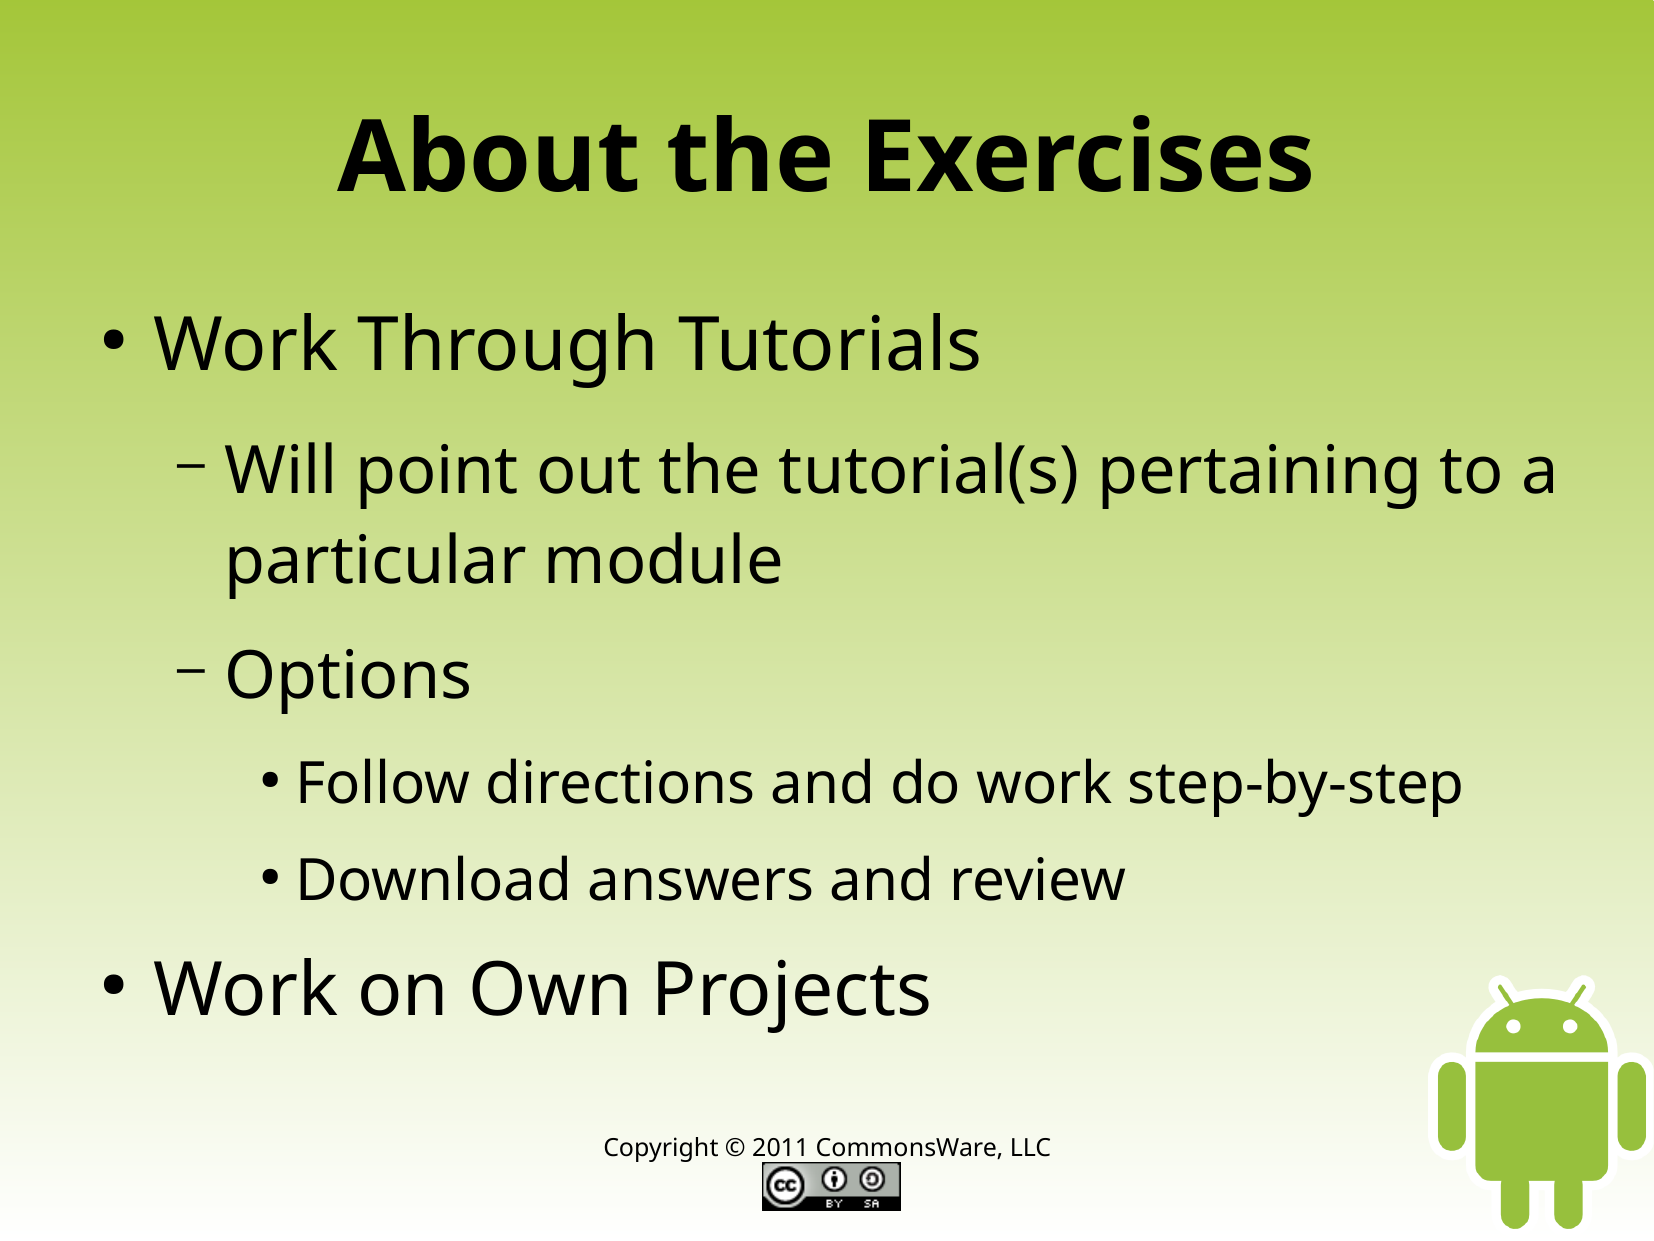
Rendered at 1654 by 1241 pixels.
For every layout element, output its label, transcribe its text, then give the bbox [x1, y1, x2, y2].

picture [1428, 975, 1654, 1238]
list Work Through Tutorials Will point out the tutorial(s) pertaining to a particular module Options Follow directions and do work step-by-step Download answers and review Work on Own Projects [82, 290, 1571, 1109]
title About the Exercises [82, 49, 1571, 257]
picture [762, 1162, 901, 1211]
